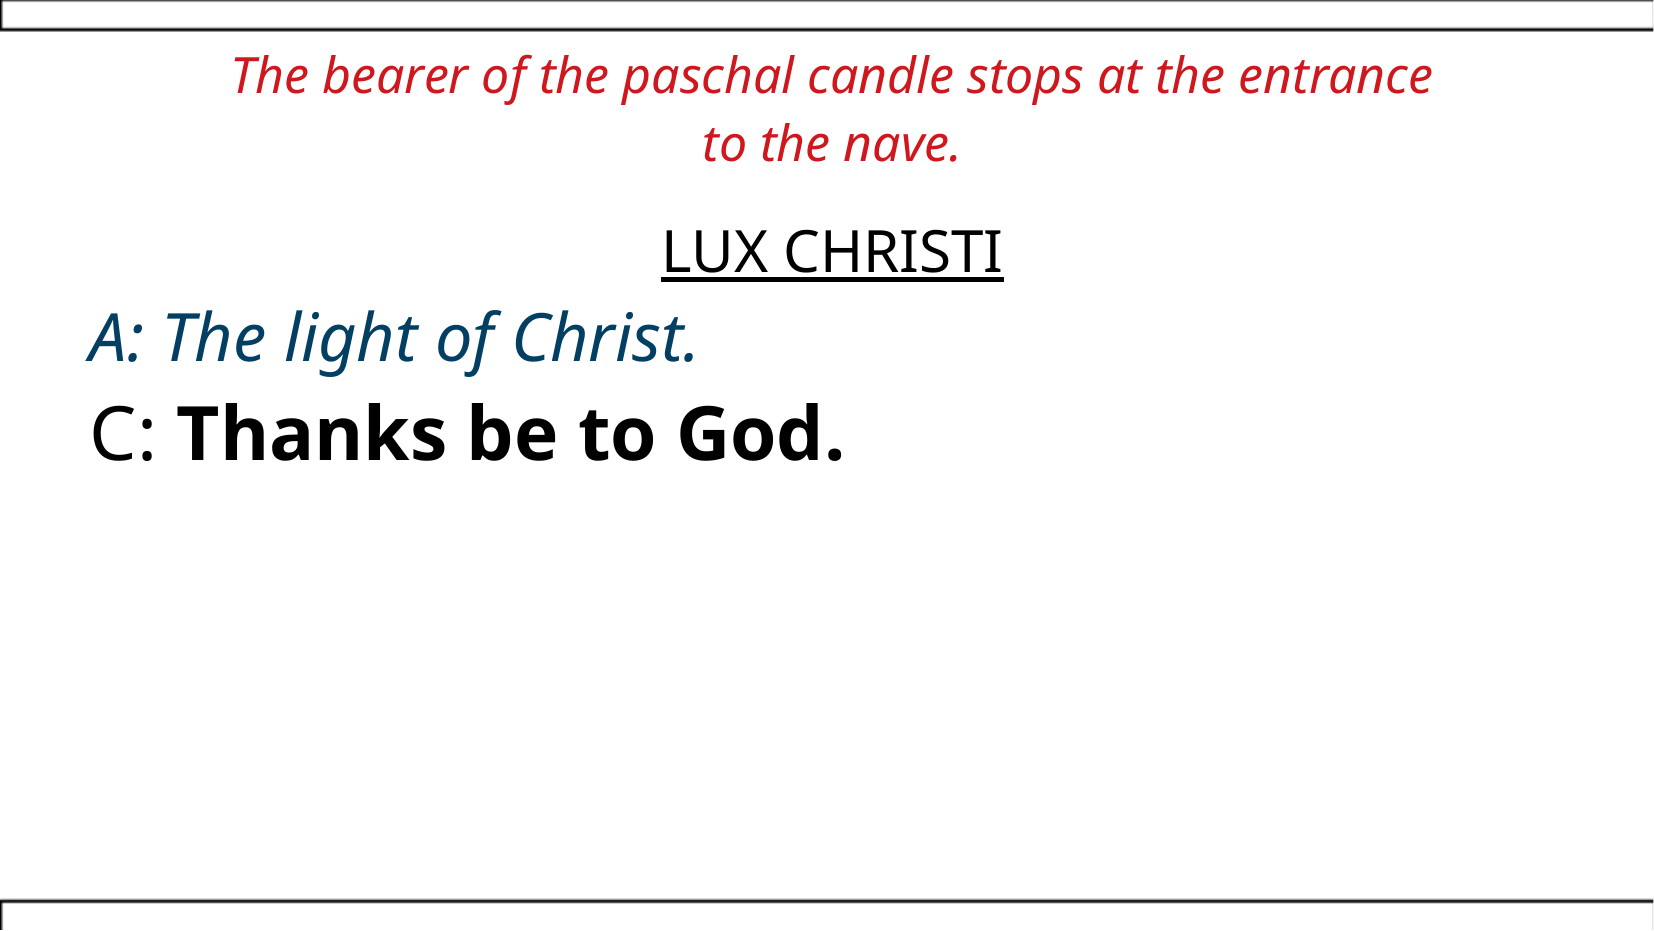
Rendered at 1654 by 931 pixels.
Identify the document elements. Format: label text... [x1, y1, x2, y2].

text_box The bearer of the paschal candle stops at the entrance to the nave. LUX CHRISTI A: The light of Christ. C: Thanks be to God. [75, 32, 1591, 480]
picture [0, 0, 1654, 930]
